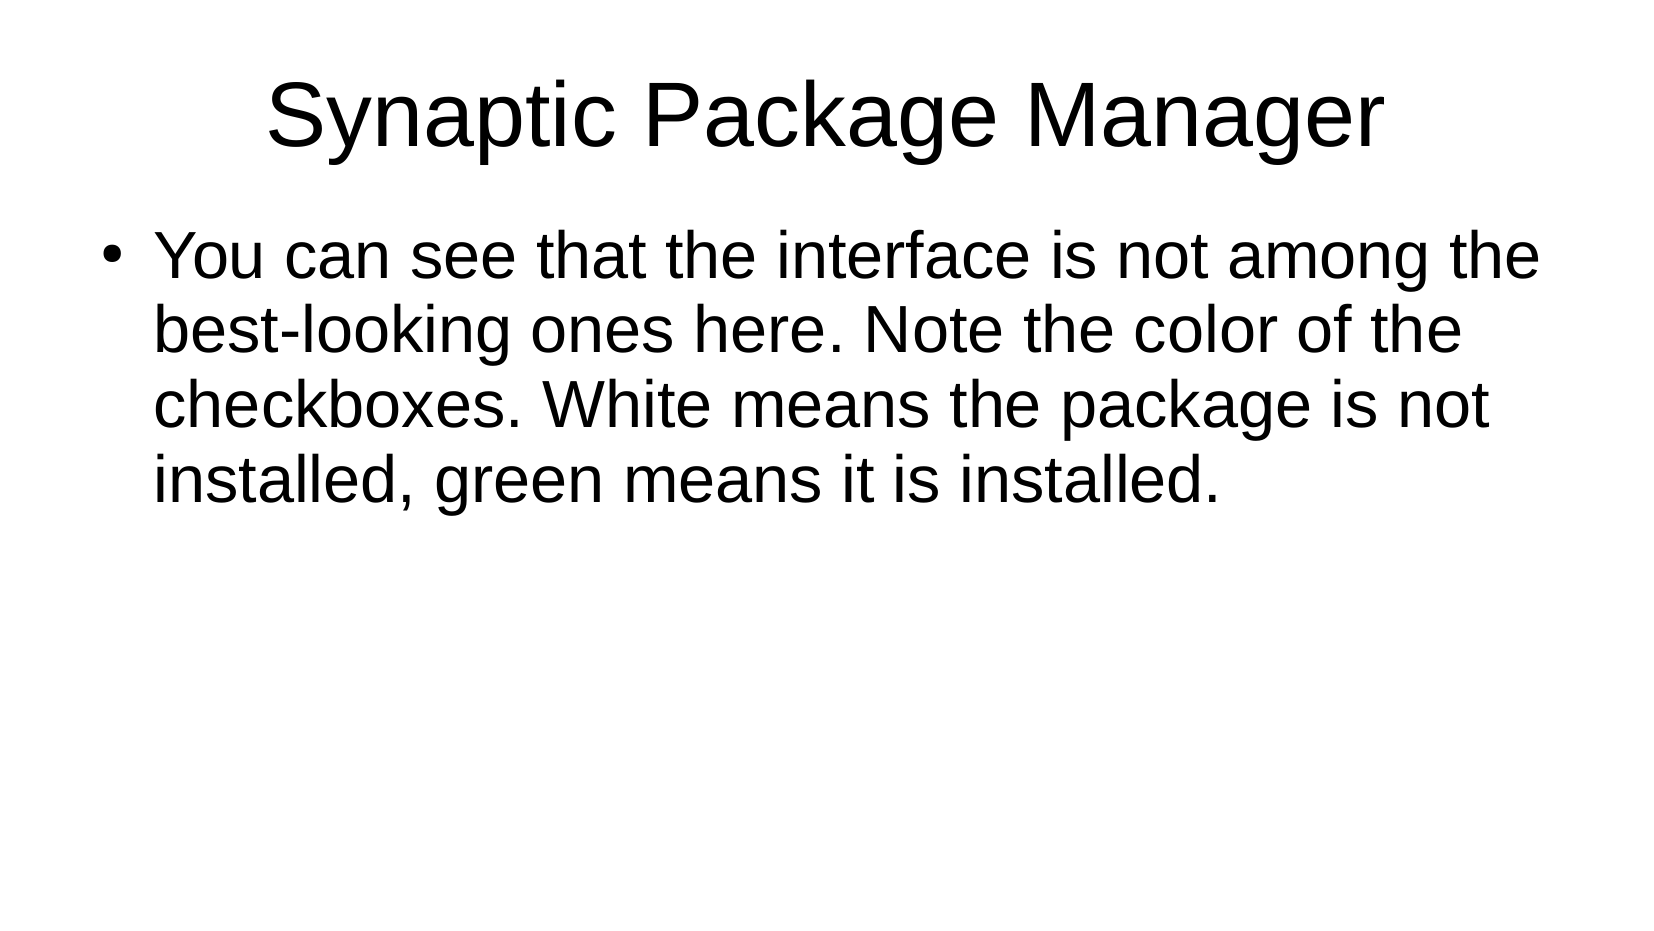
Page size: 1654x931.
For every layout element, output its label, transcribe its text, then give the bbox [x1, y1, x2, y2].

list You can see that the interface is not among the best-looking ones here. Note the color of the checkboxes. White means the package is not installed, green means it is installed. [82, 217, 1571, 758]
title Synaptic Package Manager [82, 37, 1571, 193]
